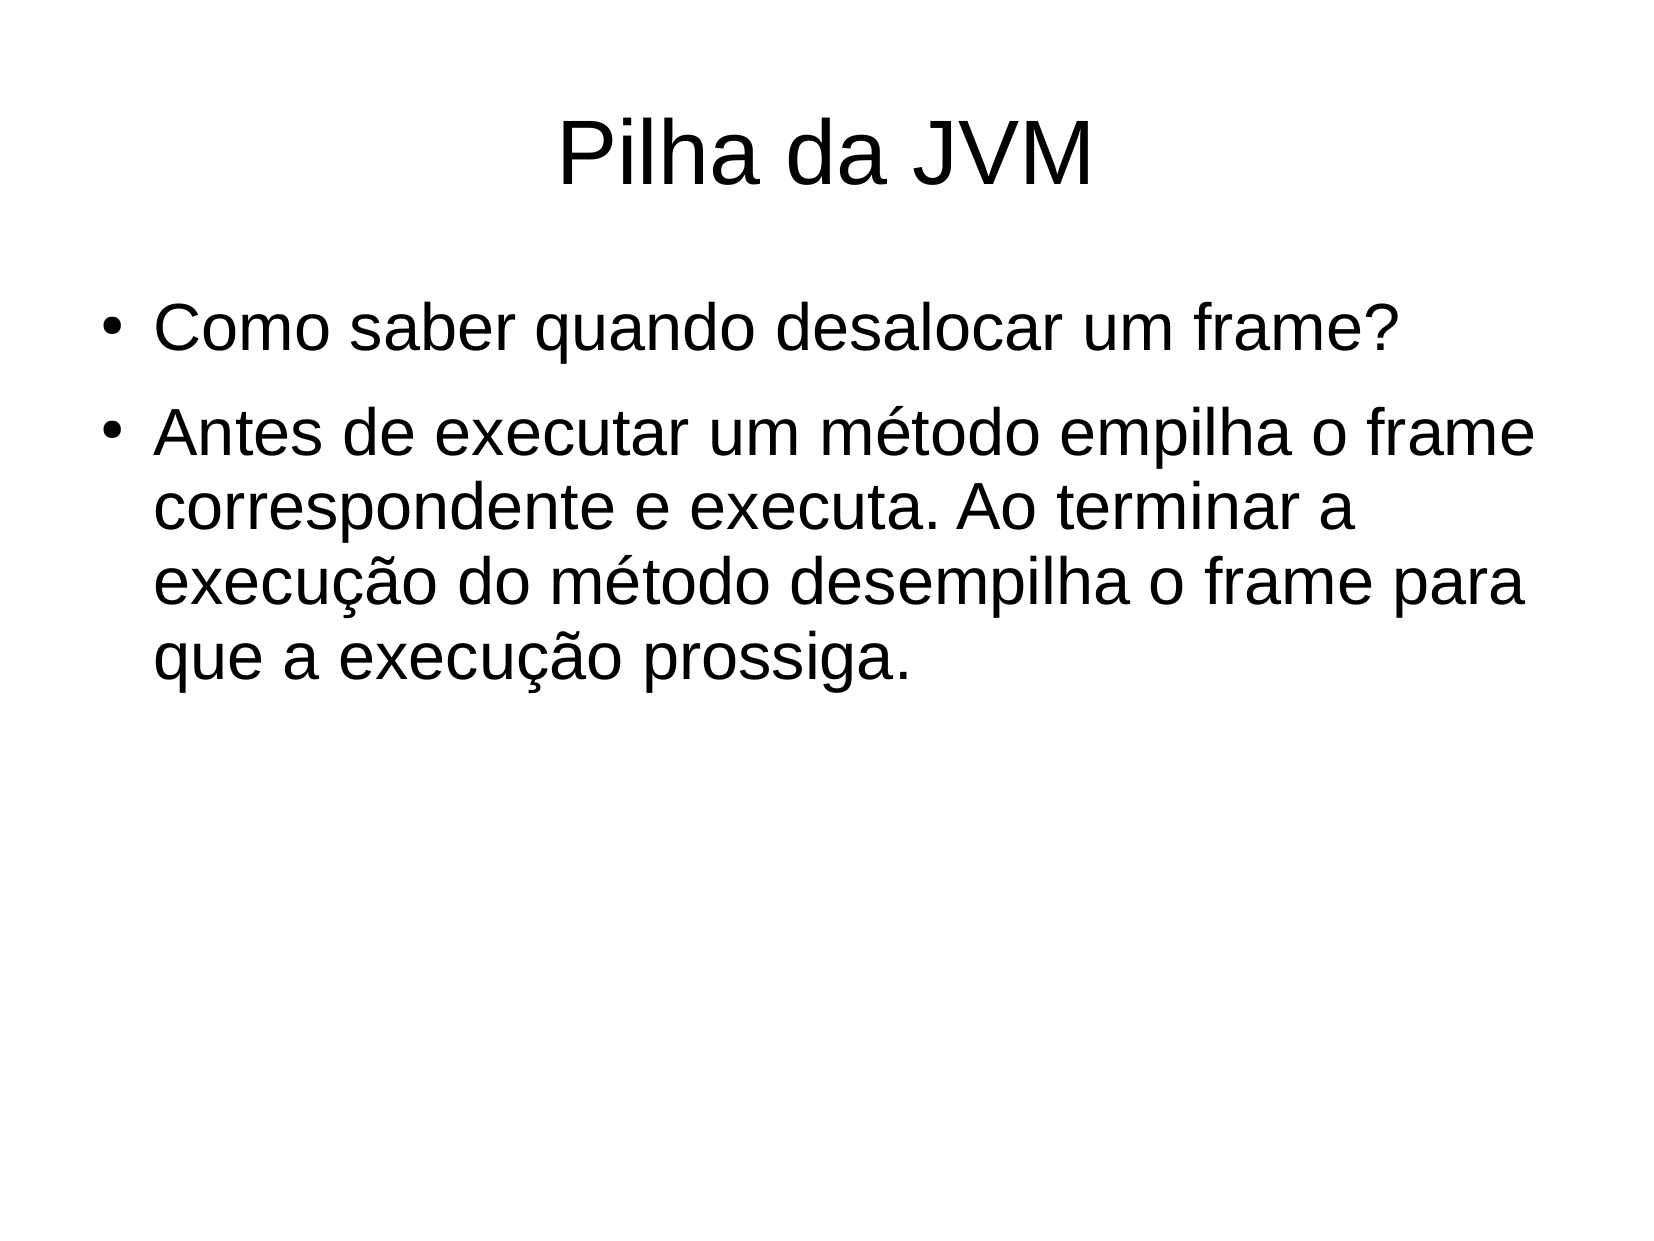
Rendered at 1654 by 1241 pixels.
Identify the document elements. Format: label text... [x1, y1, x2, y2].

title Pilha da JVM [82, 49, 1571, 257]
list Como saber quando desalocar um frame? Antes de executar um método empilha o frame correspondente e executa. Ao terminar a execução do método desempilha o frame para que a execução prossiga. [82, 290, 1571, 1010]
